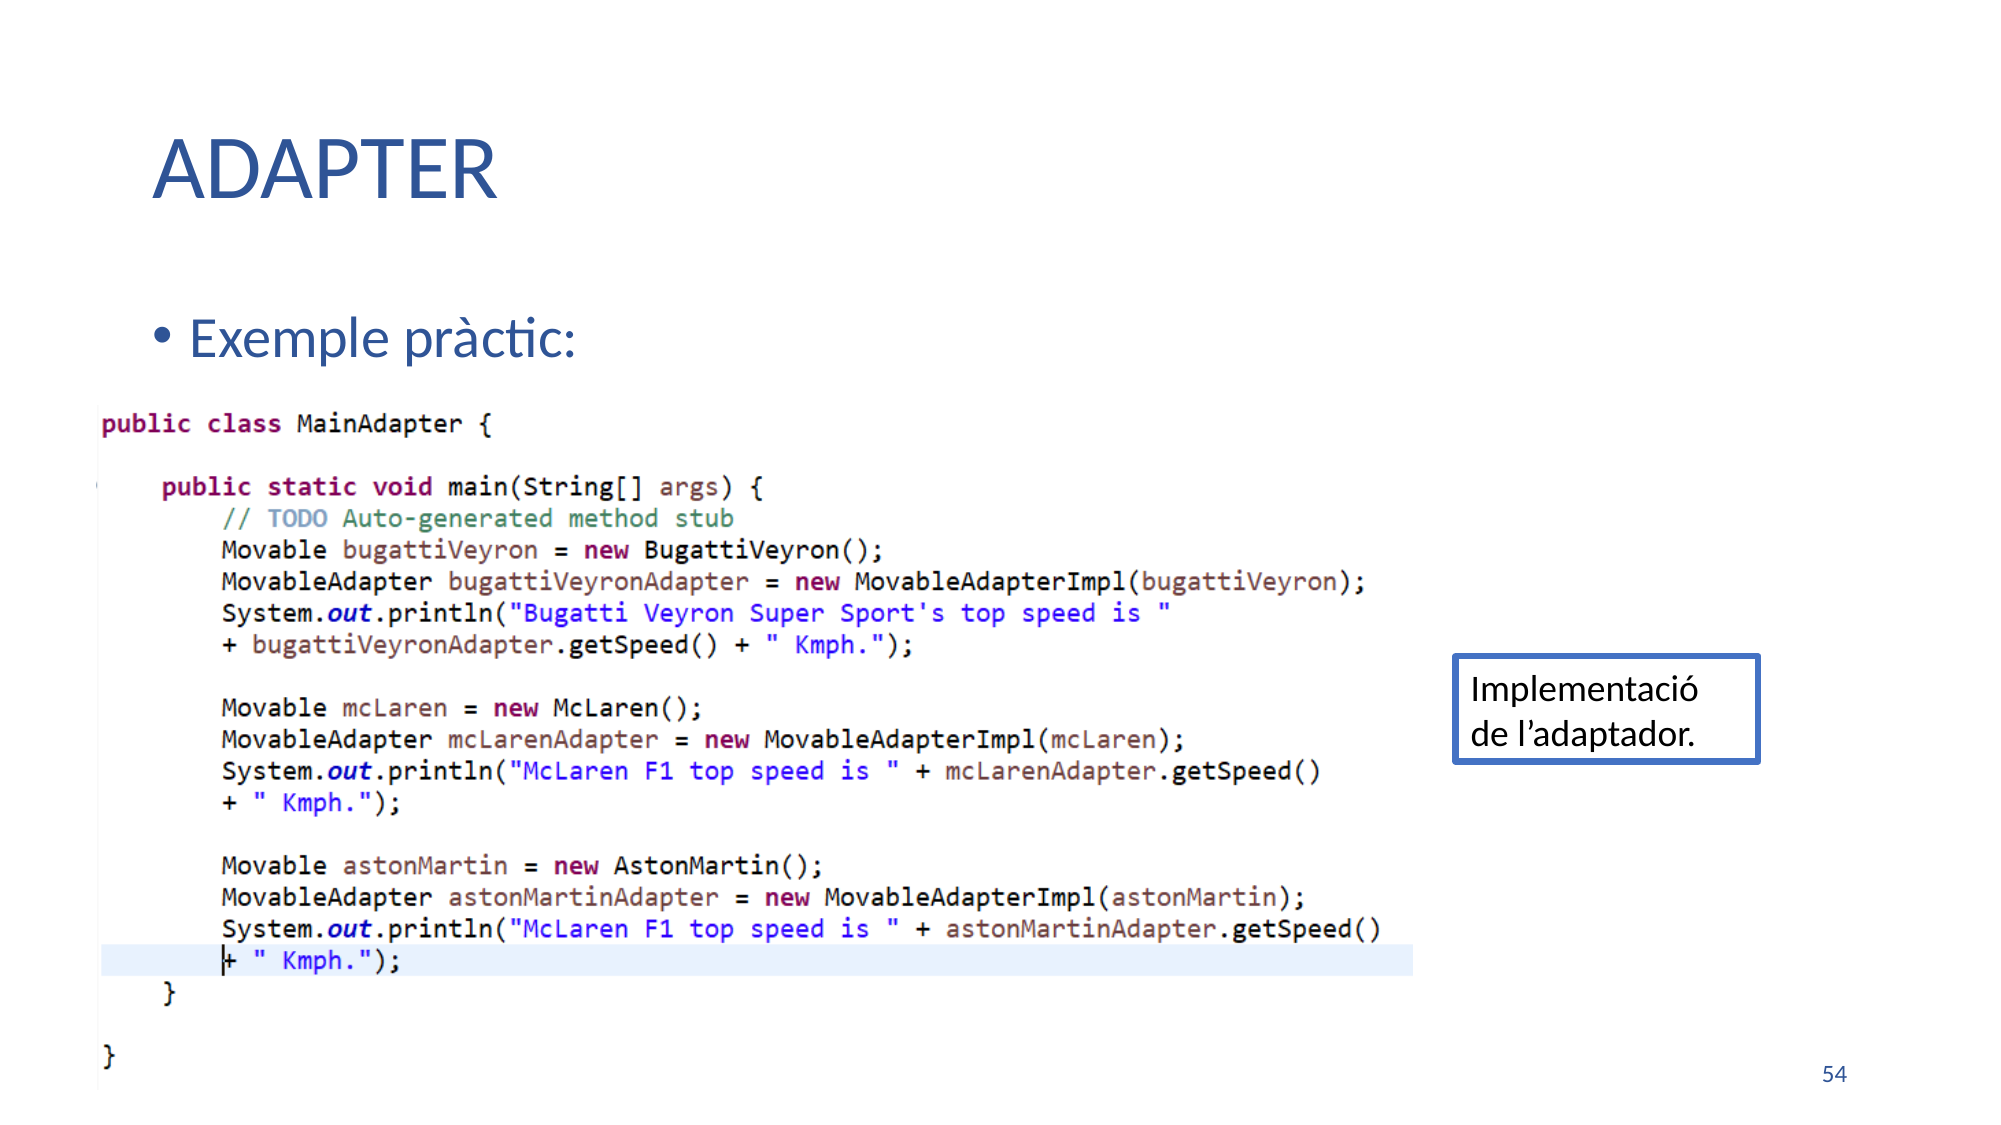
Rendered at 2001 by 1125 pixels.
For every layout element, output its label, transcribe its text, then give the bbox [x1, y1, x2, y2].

picture [96, 405, 1413, 1090]
list Exemple pràctic: [137, 299, 1863, 1014]
title ADAPTER [137, 59, 1863, 278]
text_box Implementació de l’adaptador. [1455, 656, 1759, 762]
slide_number <number> [1412, 1042, 1863, 1103]
